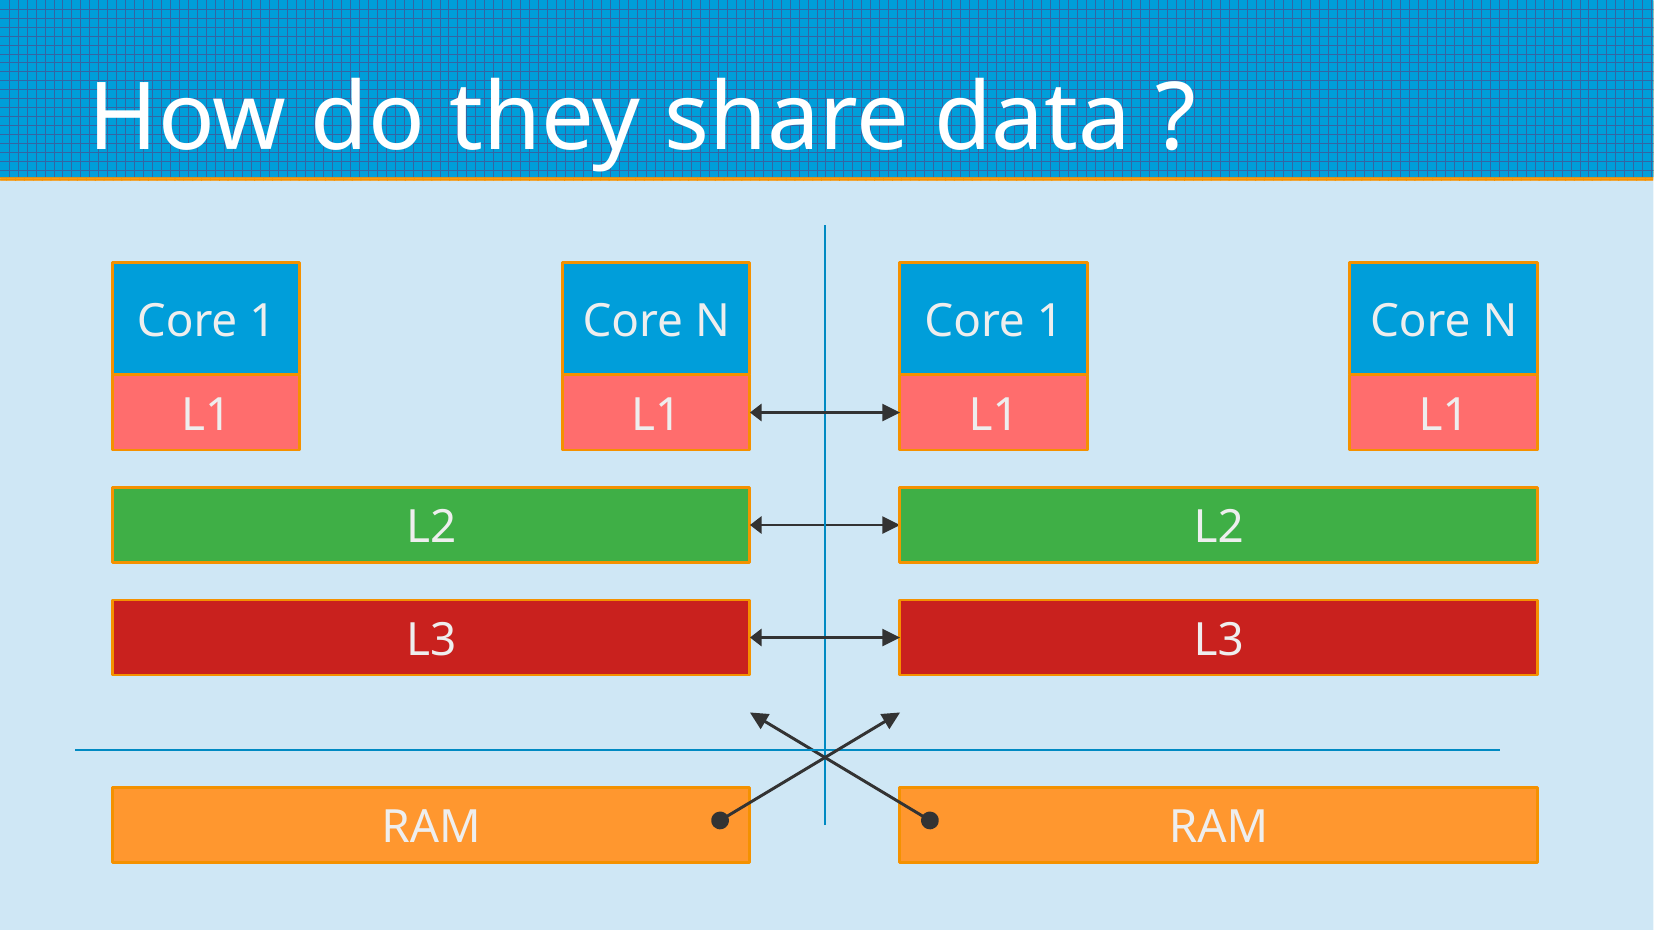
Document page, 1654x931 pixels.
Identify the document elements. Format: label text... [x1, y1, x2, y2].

text_box L3 [899, 600, 1538, 676]
text_box Core 1 [899, 262, 1088, 375]
text_box L3 [112, 600, 750, 676]
text_box Core N [562, 262, 750, 375]
text_box Core N [1349, 262, 1538, 375]
text_box RAM [899, 787, 1538, 863]
text_box Core 1 [112, 262, 300, 375]
text_box L2 [112, 487, 750, 563]
text_box L1 [899, 375, 1088, 451]
text_box L2 [899, 487, 1538, 563]
text_box RAM [112, 787, 750, 863]
text_box L1 [562, 375, 750, 451]
title How do they share data ? [88, 14, 1565, 178]
text_box L1 [112, 375, 300, 451]
text_box L1 [1349, 375, 1538, 451]
